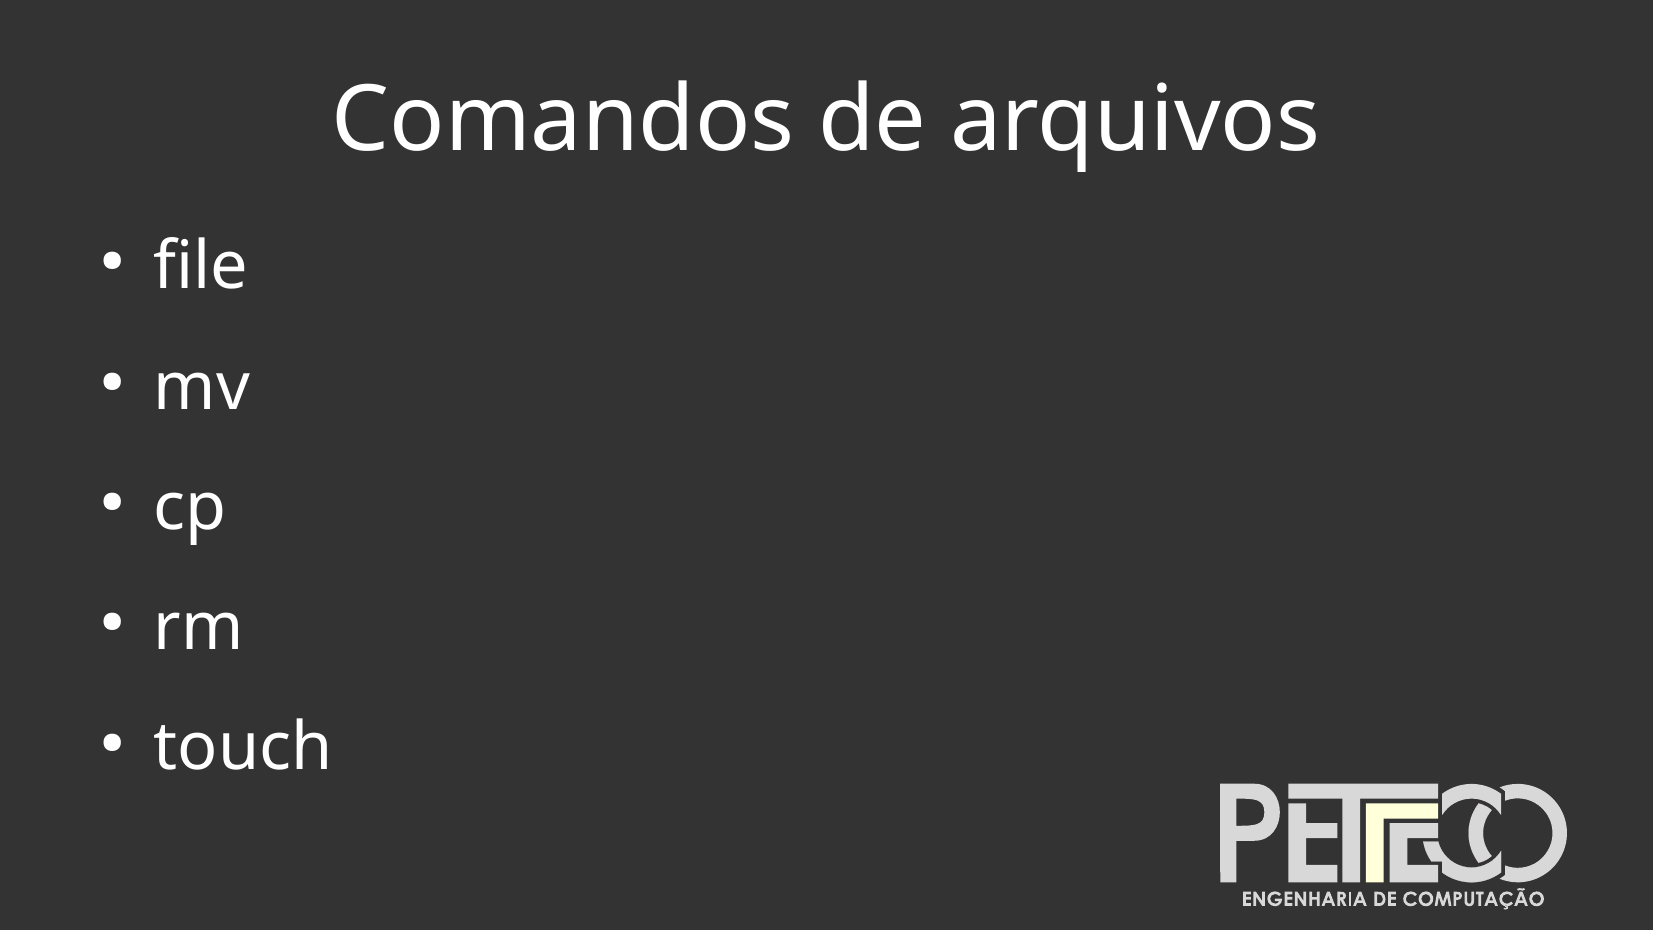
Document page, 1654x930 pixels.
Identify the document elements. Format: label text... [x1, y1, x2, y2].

list file mv cp rm touch [82, 217, 1571, 796]
title Comandos de arquivos [82, 37, 1571, 193]
